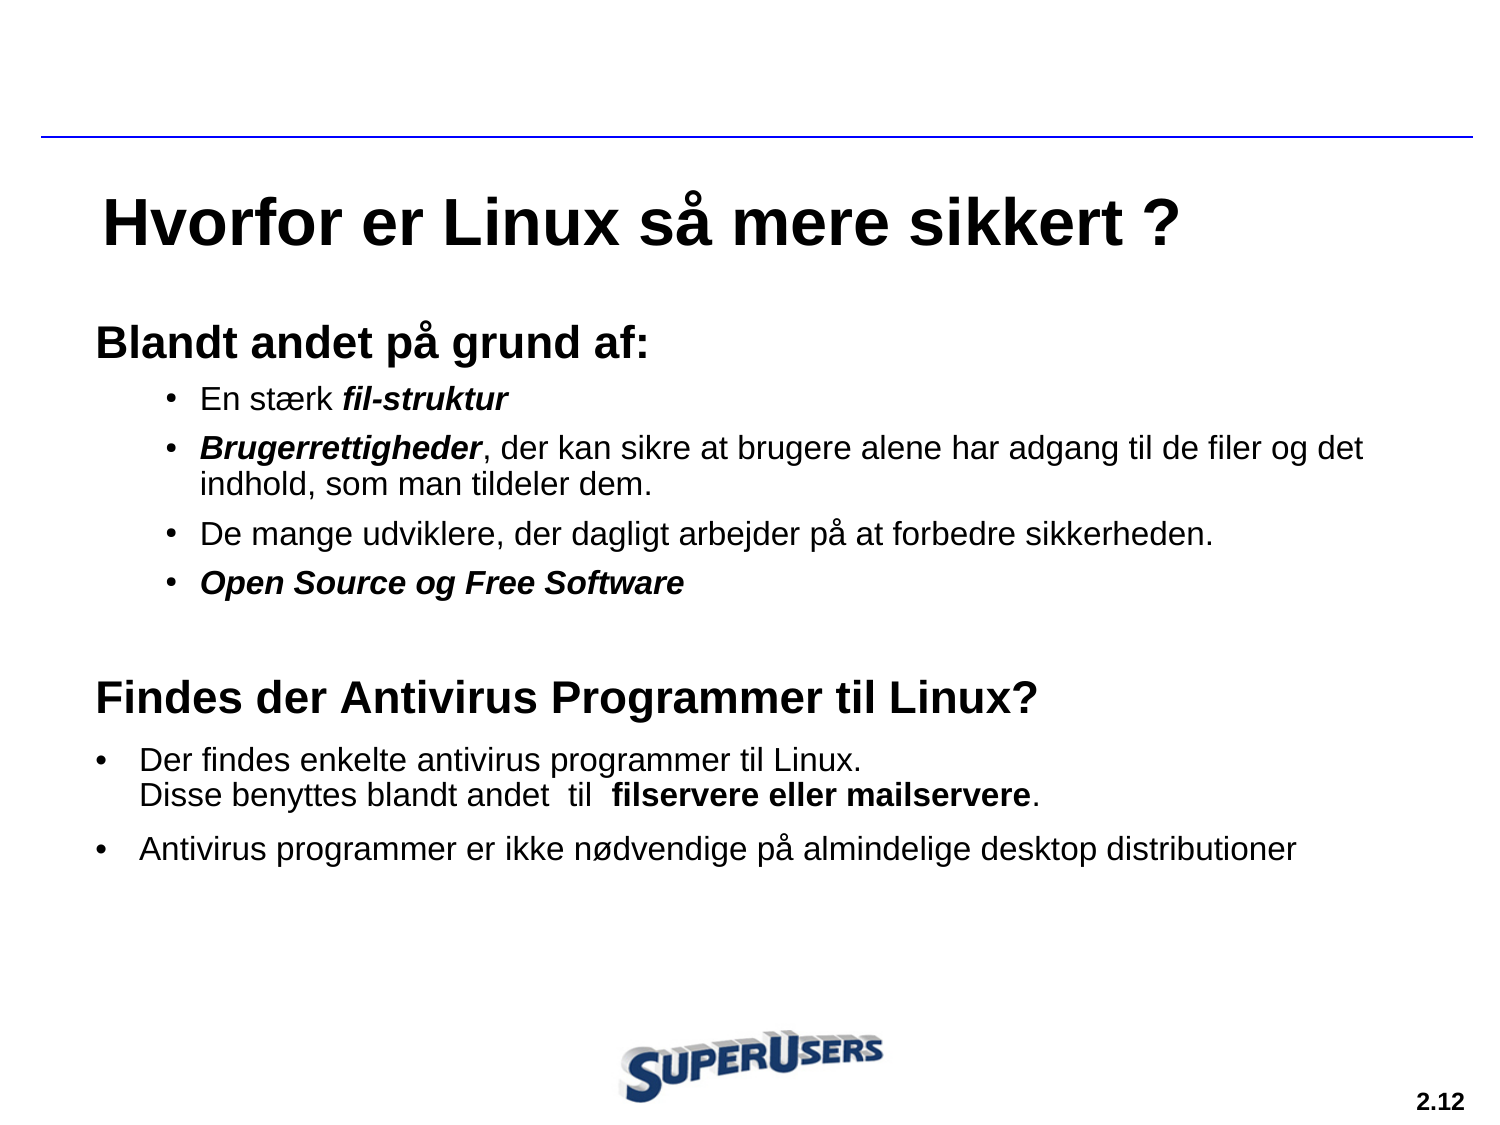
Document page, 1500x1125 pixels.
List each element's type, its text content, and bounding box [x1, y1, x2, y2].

list Hvorfor er Linux så mere sikkert ? [88, 180, 1398, 570]
picture [592, 1015, 908, 1123]
list Blandt andet på grund af: En stærk fil-struktur Brugerrettigheder, der kan sikre at brugere alene har adgang til de filer og det indhold, som man tildeler dem. De mange udviklere, der dagligt arbejder på at forbedre sikkerheden. Open Source og Free Software Findes der Antivirus Programmer til Linux? Der findes enkelte antivirus programmer til Linux. Disse benyttes blandt andet til filservere eller mailservere. Antivirus programmer er ikke nødvendige på almindelige desktop distributioner [95, 318, 1405, 975]
